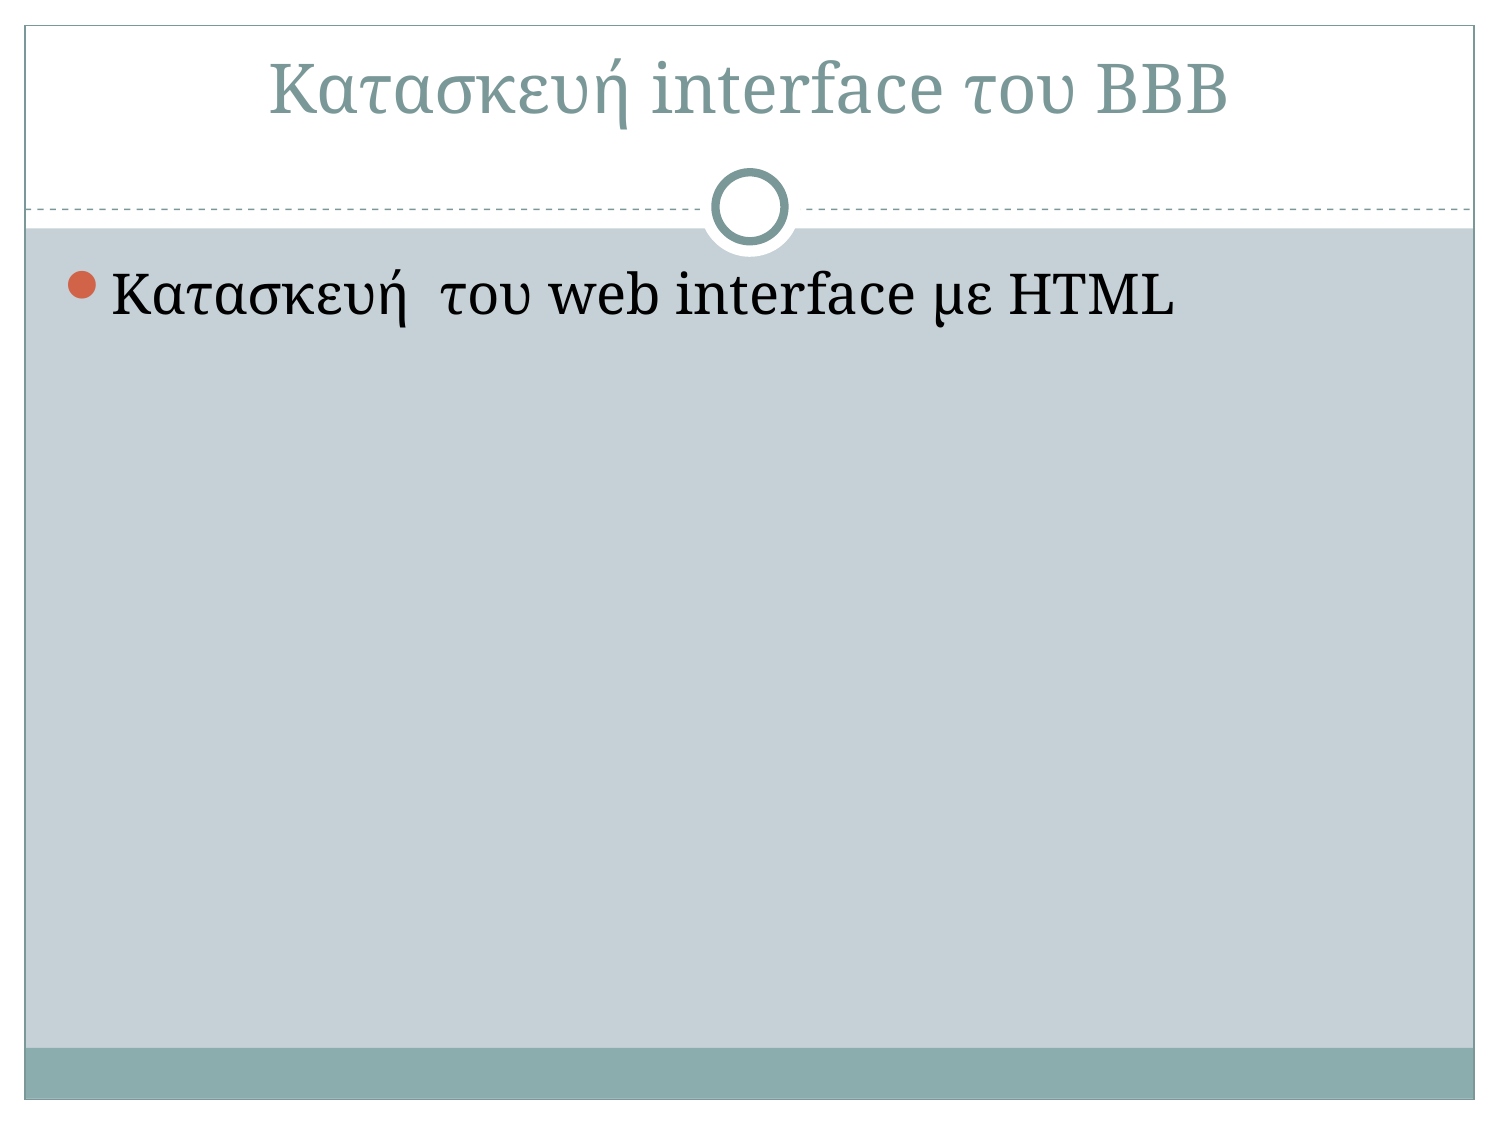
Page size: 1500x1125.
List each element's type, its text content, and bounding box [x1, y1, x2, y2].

title Κατασκευή interface του BBB [49, 37, 1450, 162]
list Κατασκευή του web interface με HTML [49, 250, 1445, 1001]
